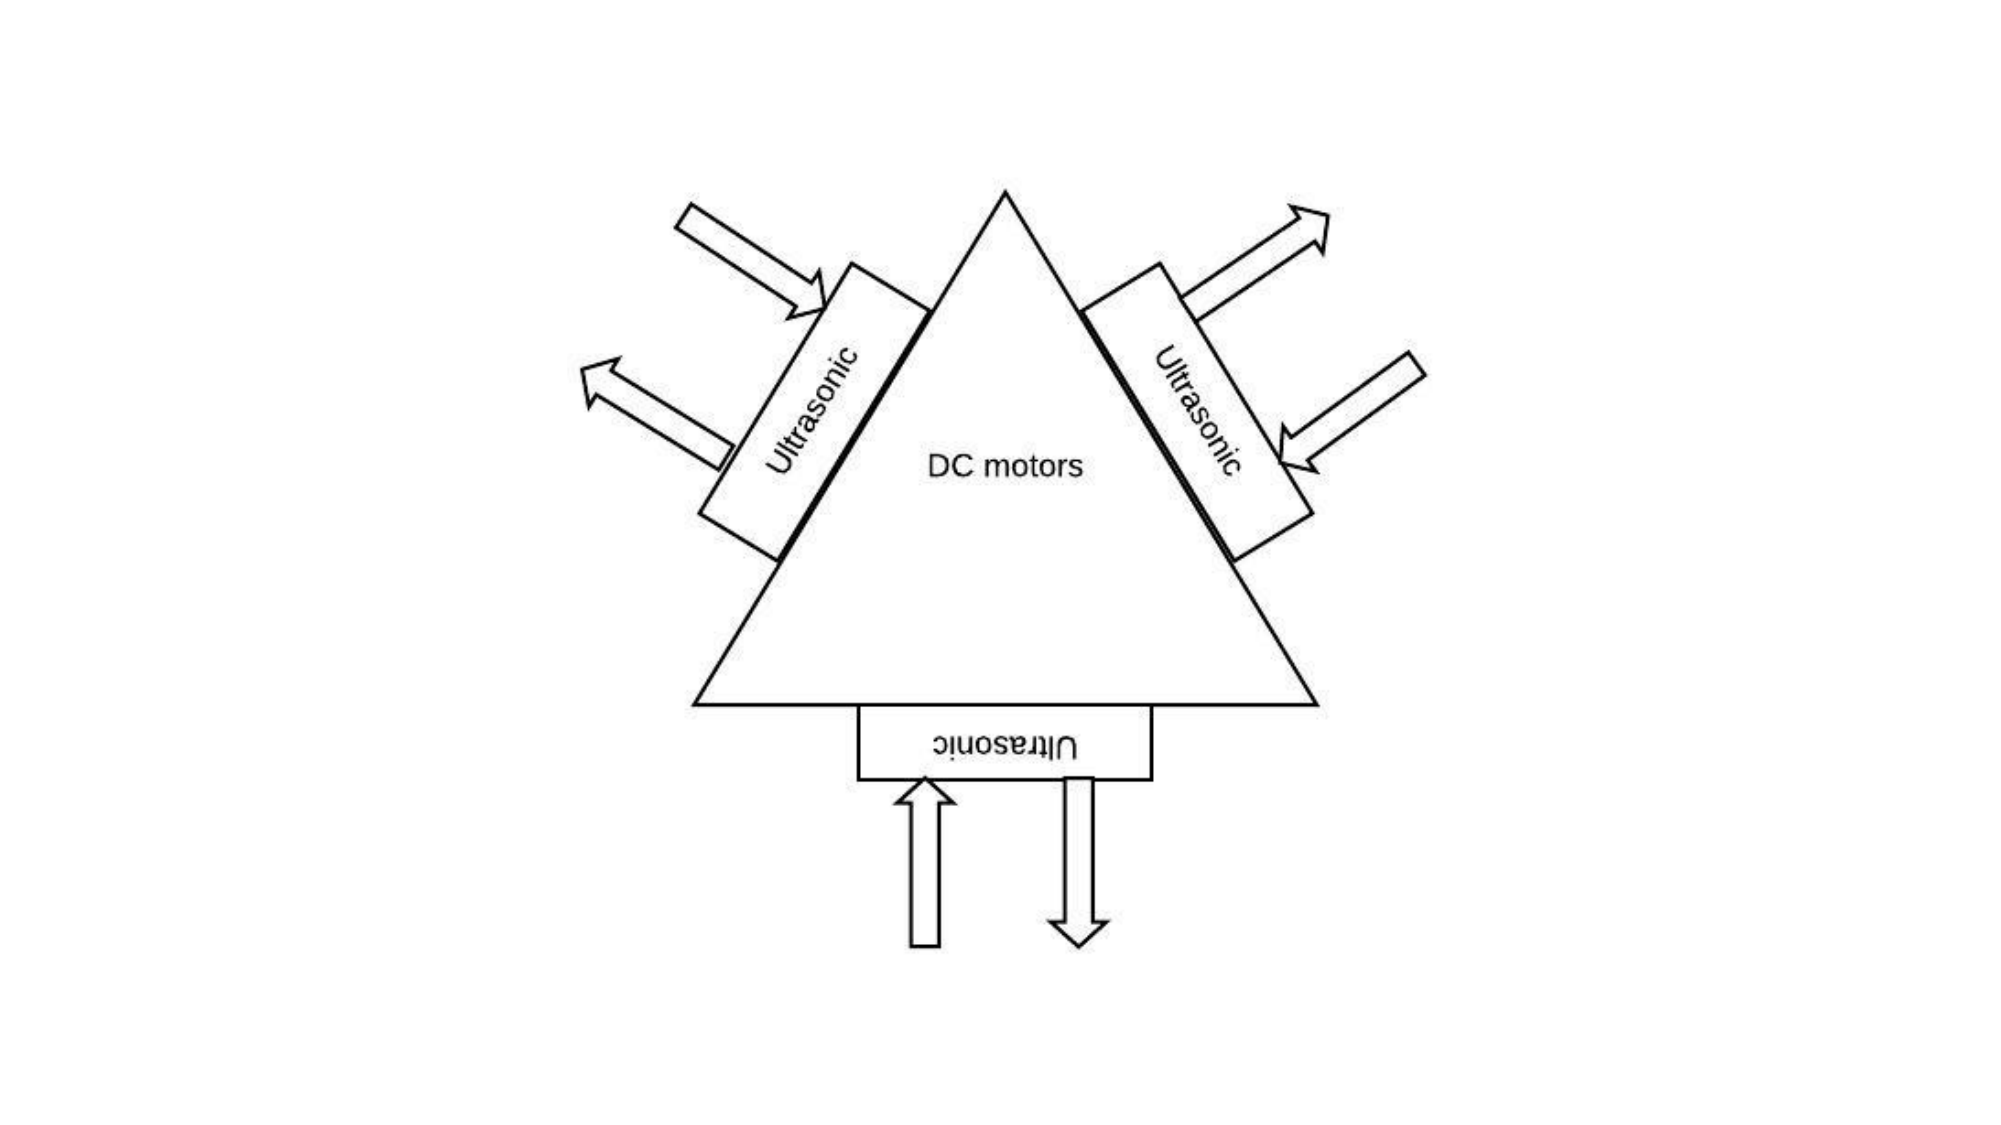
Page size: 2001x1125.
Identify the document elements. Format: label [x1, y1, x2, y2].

picture [480, 105, 1520, 1020]
